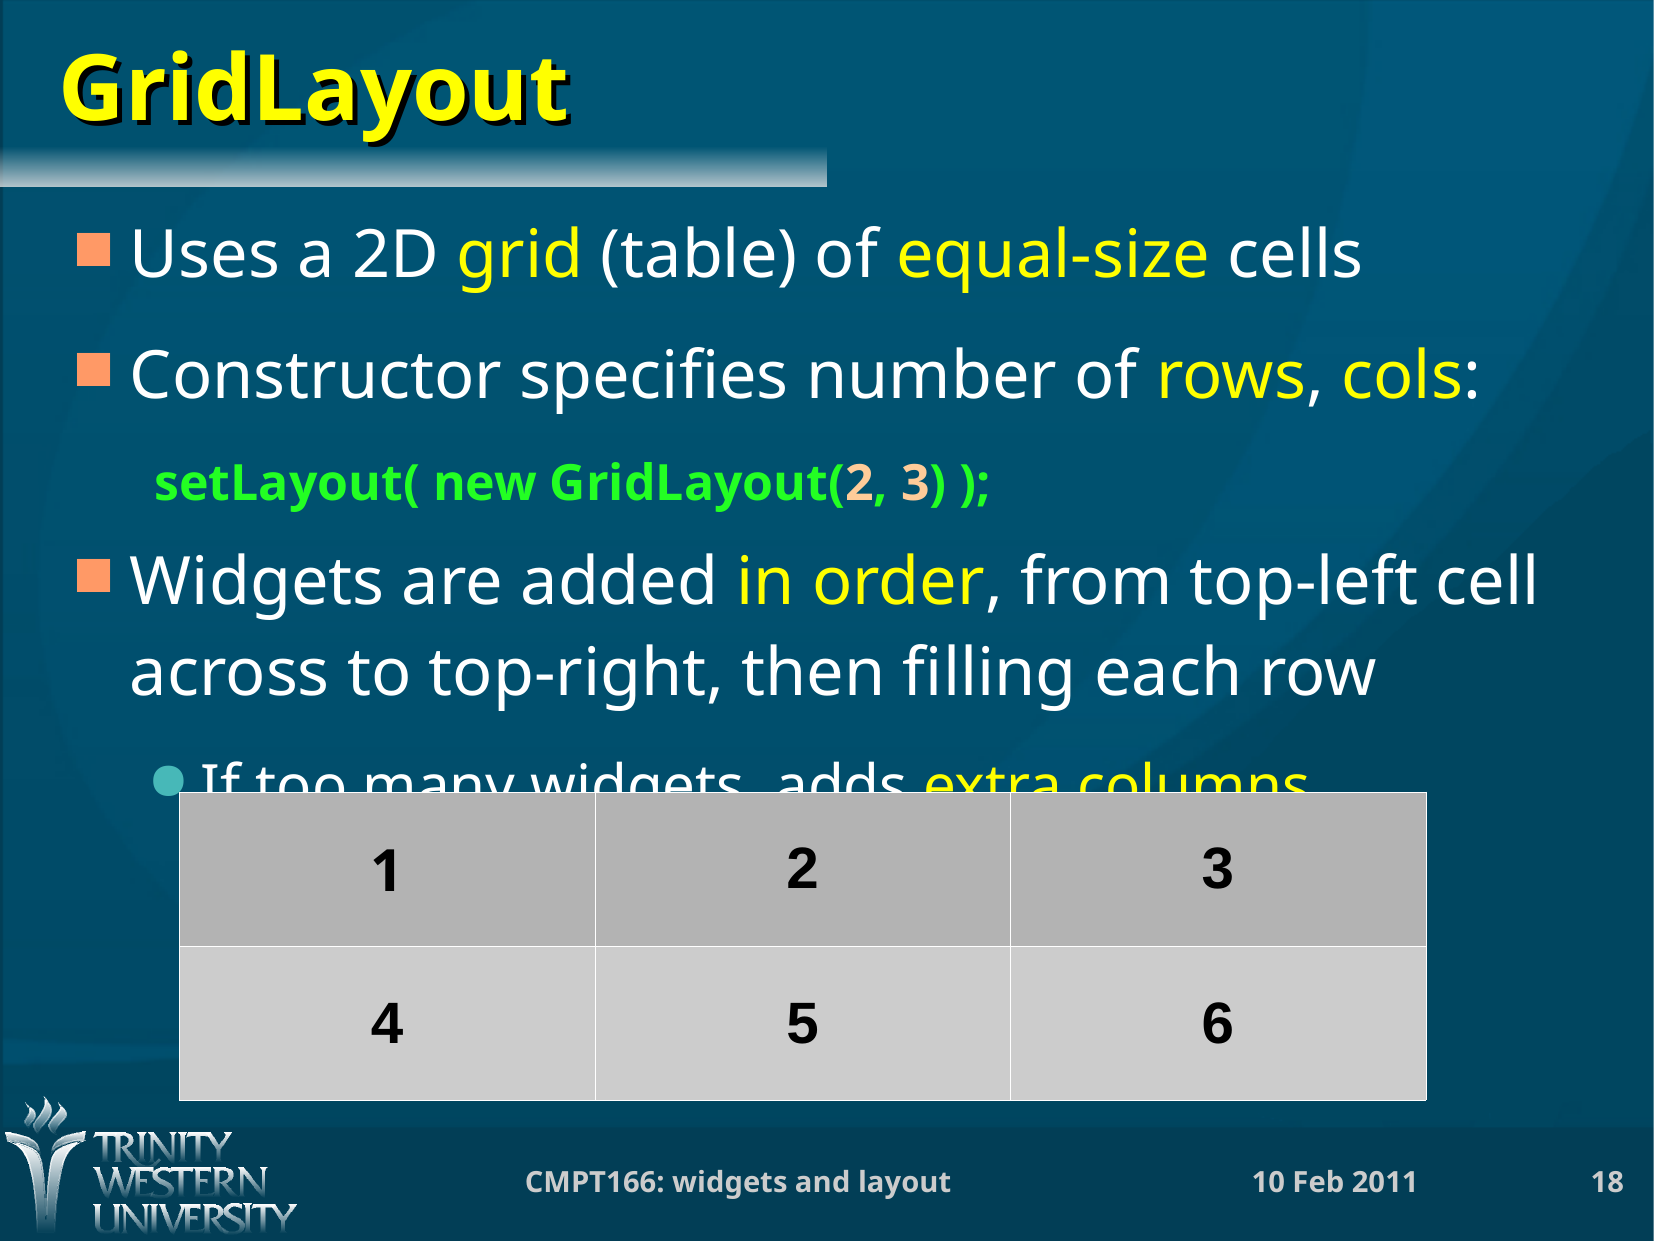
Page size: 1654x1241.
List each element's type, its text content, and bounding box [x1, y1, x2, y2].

table_header 2 [596, 793, 1010, 946]
picture [38, 1227, 54, 1232]
list Uses a 2D grid (table) of equal-size cells Constructor specifies number of rows, cols: setLayout( new GridLayout(2, 3) ); Widgets are added in order, from top-left cell across to top-right, then filling each row If too many widgets, adds extra columns [59, 206, 1625, 1026]
table_header 1 [180, 793, 595, 946]
table_cell 6 [1011, 947, 1426, 1100]
table_cell 4 [180, 947, 595, 1100]
list Event classes are in package java.awt.event e.g., the ActionListener interface uses the actionPerformed() method on an ActionEvent object [0, 154, 827, 158]
title GridLayout [59, 19, 1595, 148]
table_cell 5 [596, 947, 1010, 1100]
table_header 3 [1011, 793, 1426, 946]
